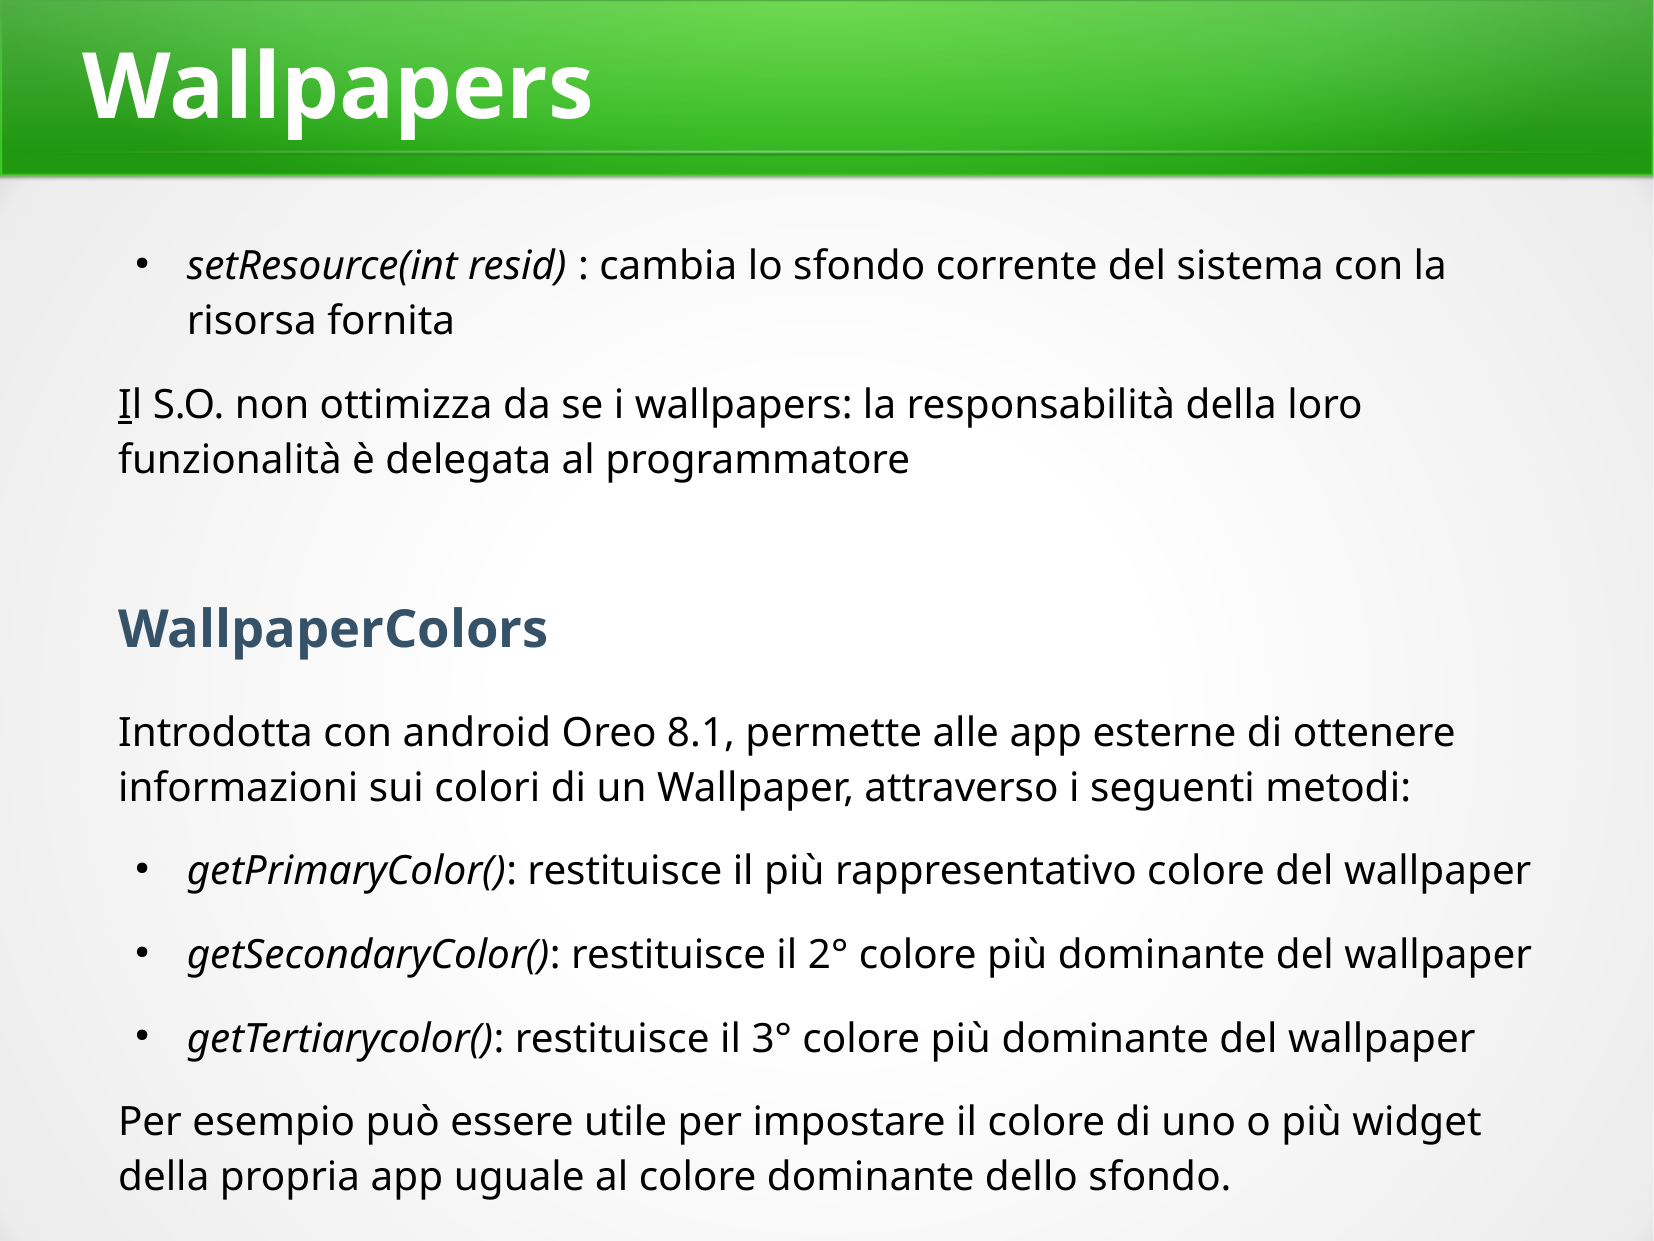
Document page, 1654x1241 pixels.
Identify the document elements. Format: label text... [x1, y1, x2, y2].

list setResource(int resid) : cambia lo sfondo corrente del sistema con la risorsa fornita Il S.O. non ottimizza da se i wallpapers: la responsabilità della loro funzionalità è delegata al programmatore WallpaperColors Introdotta con android Oreo 8.1, permette alle app esterne di ottenere informazioni sui colori di un Wallpaper, attraverso i seguenti metodi: getPrimaryColor(): restituisce il più rappresentativo colore del wallpaper getSecondaryColor(): restituisce il 2° colore più dominante del wallpaper getTertiarycolor(): restituisce il 3° colore più dominante del wallpaper Per esempio può essere utile per impostare il colore di uno o più widget della propria app uguale al colore dominante dello sfondo. [118, 236, 1536, 1241]
picture [0, 0, 1654, 1241]
title Wallpapers [82, 11, 1571, 154]
